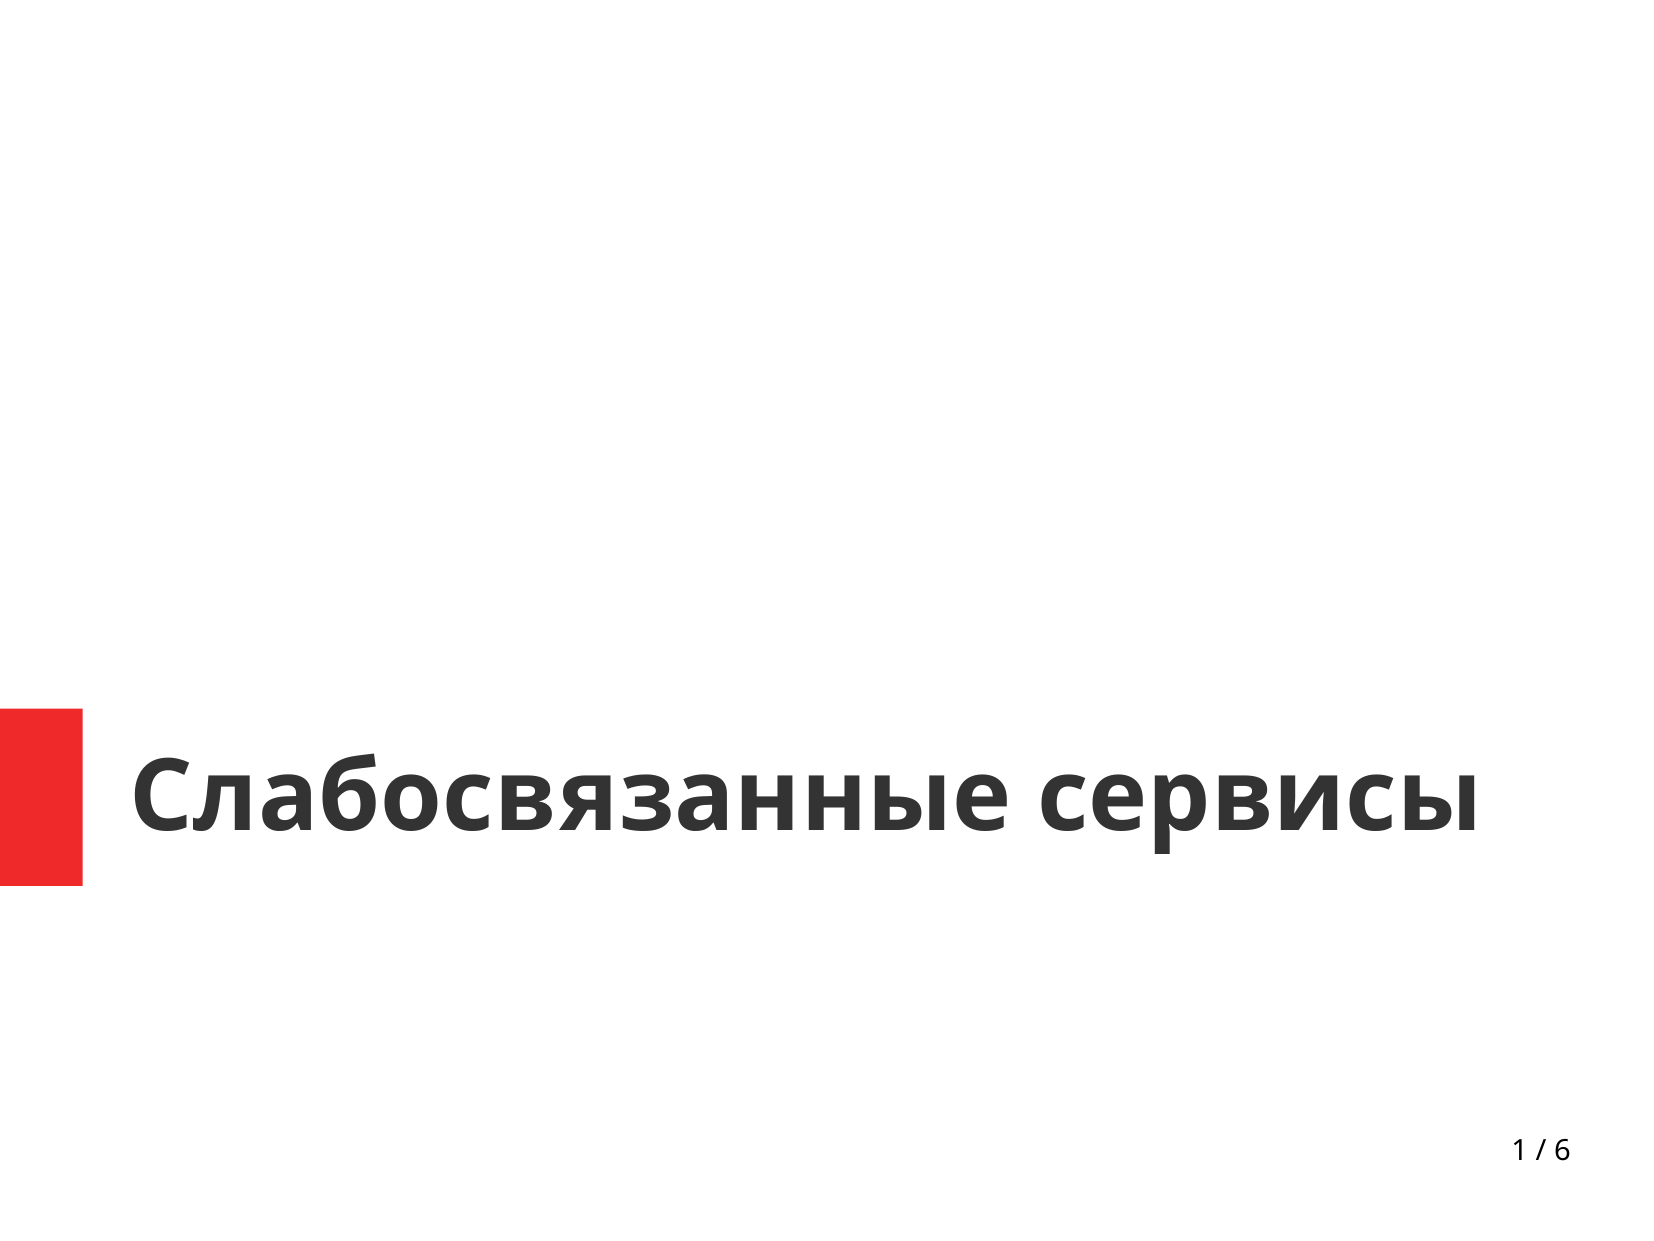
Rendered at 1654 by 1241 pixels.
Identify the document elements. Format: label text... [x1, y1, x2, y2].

title Слабосвязанные сервисы [129, 655, 1536, 928]
